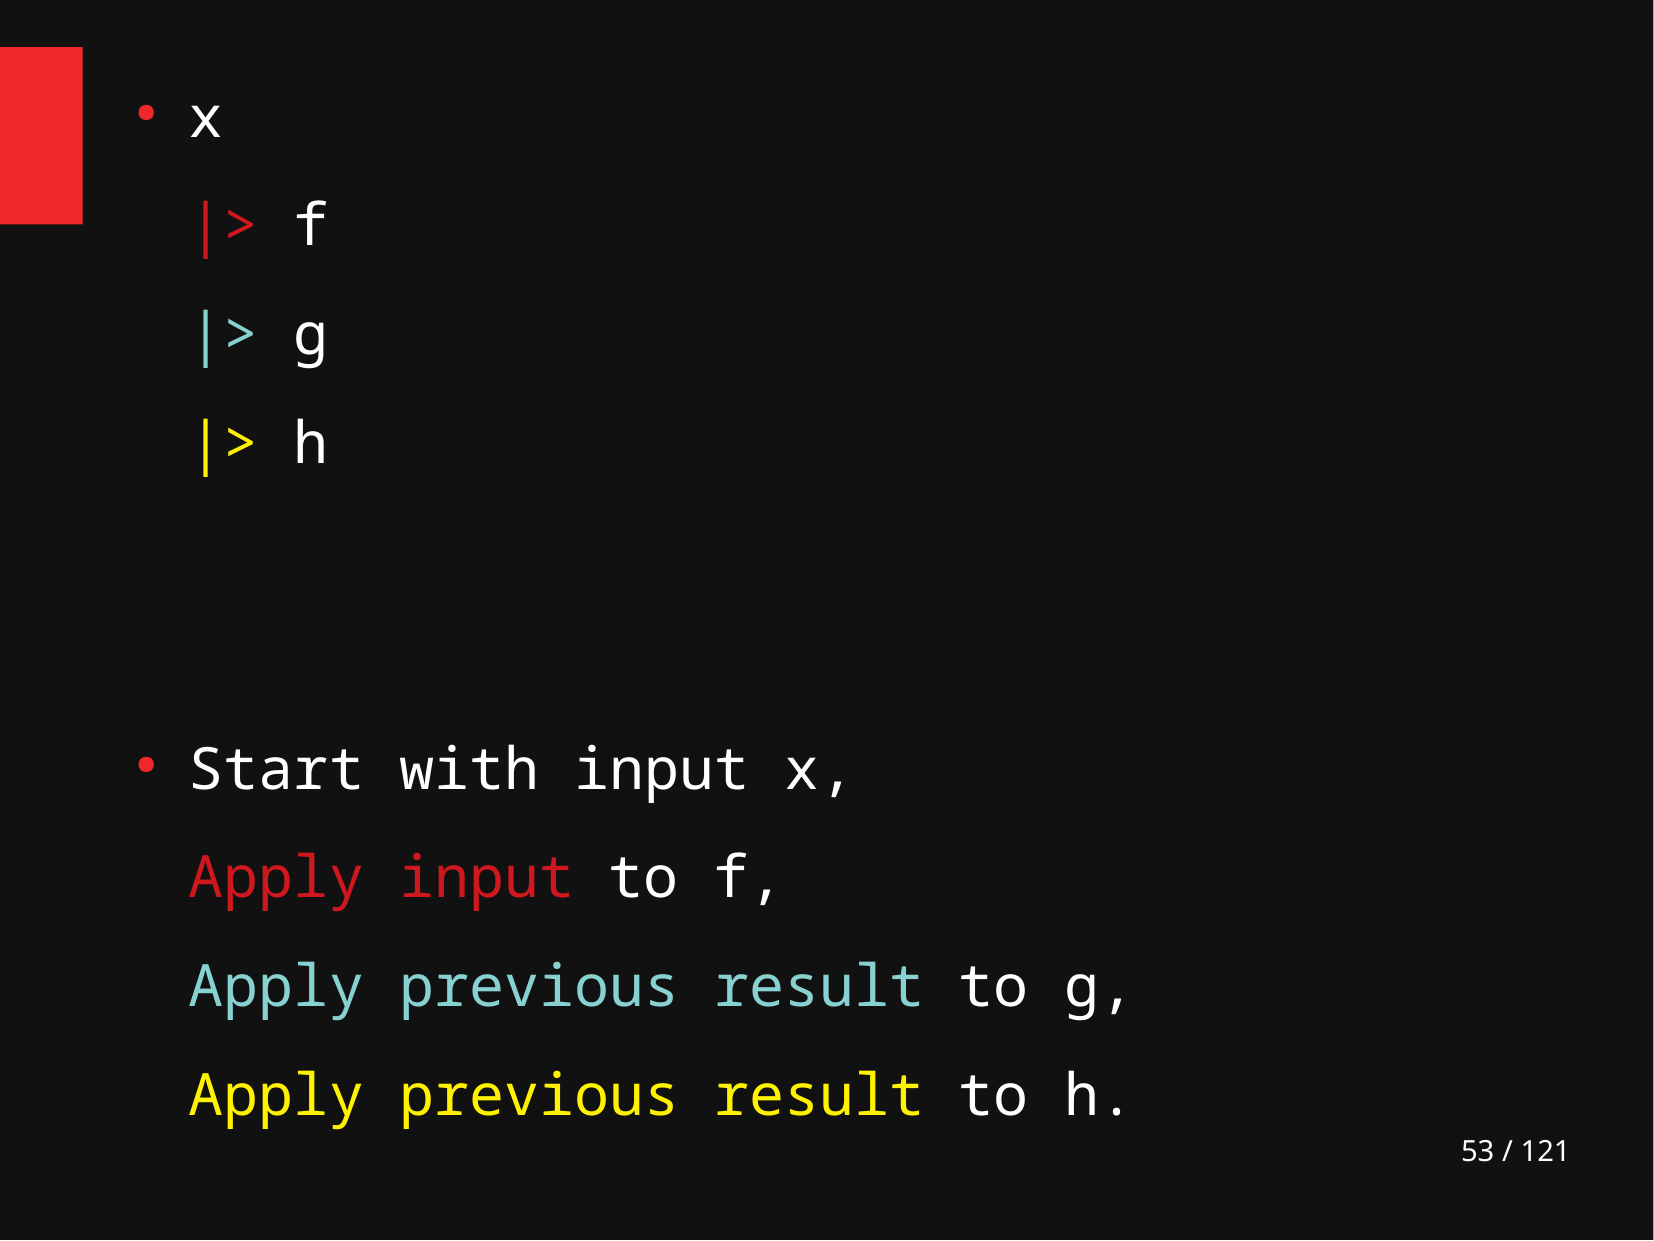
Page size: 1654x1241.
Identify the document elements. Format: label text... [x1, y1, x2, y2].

list x |> f |> g |> h Start with input x, Apply input to f, Apply previous result to g, Apply previous result to h. [118, 75, 1536, 1074]
